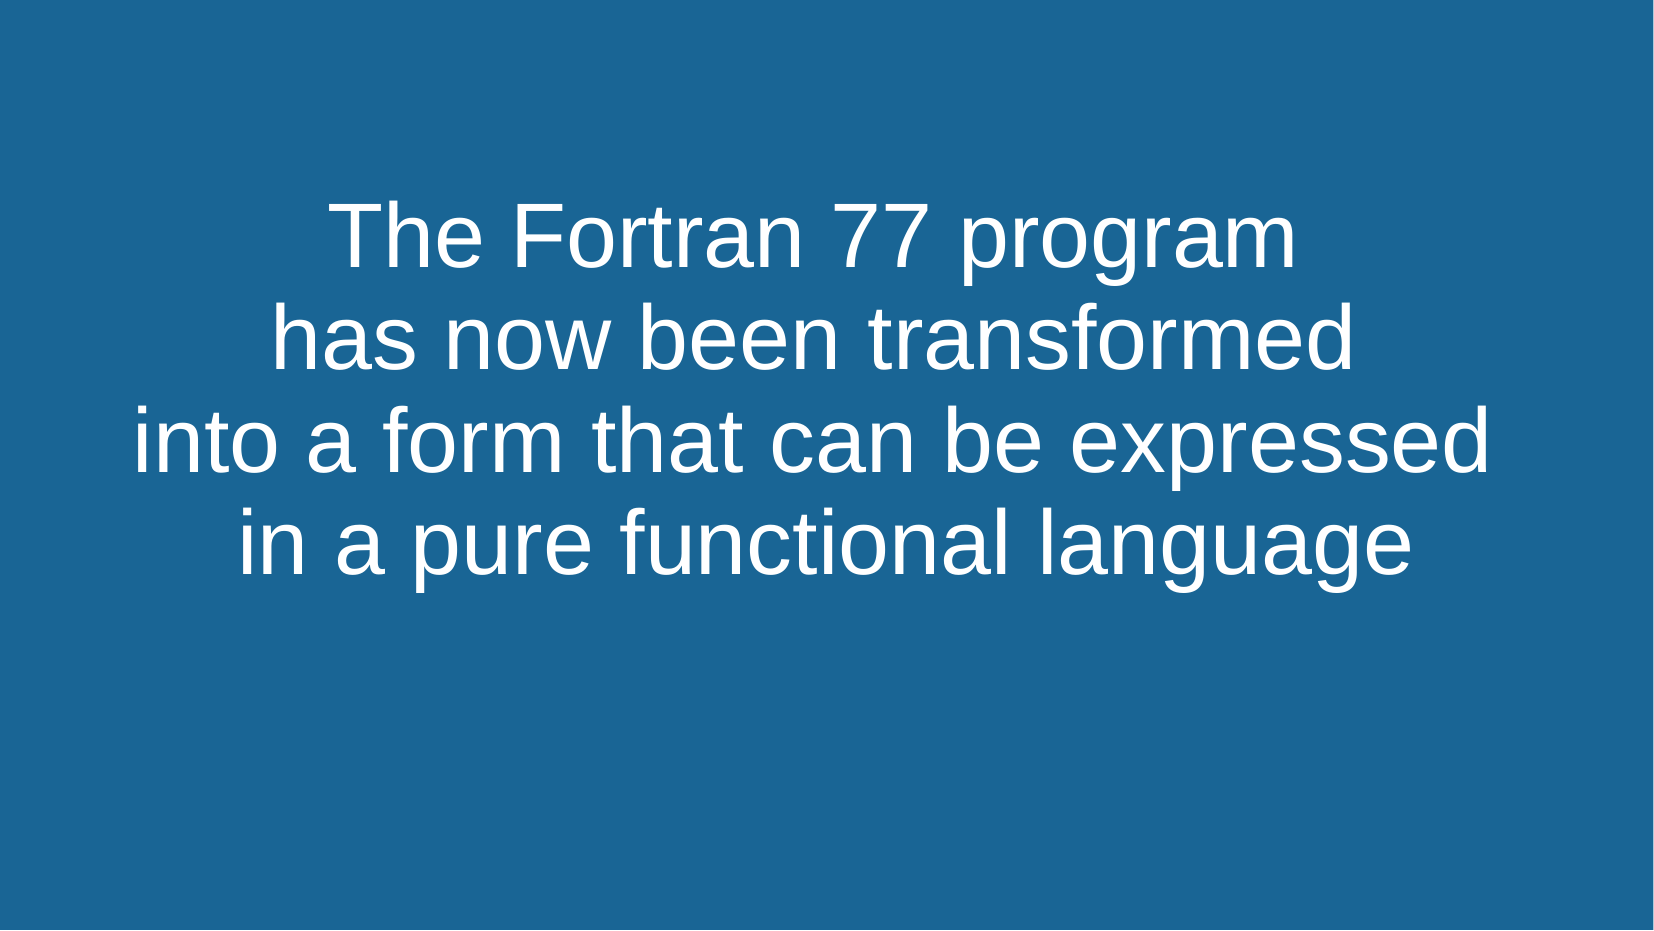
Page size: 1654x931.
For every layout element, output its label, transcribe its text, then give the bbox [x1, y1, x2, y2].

title The Fortran 77 program has now been transformed into a form that can be expressed in a pure functional language [82, 184, 1571, 697]
